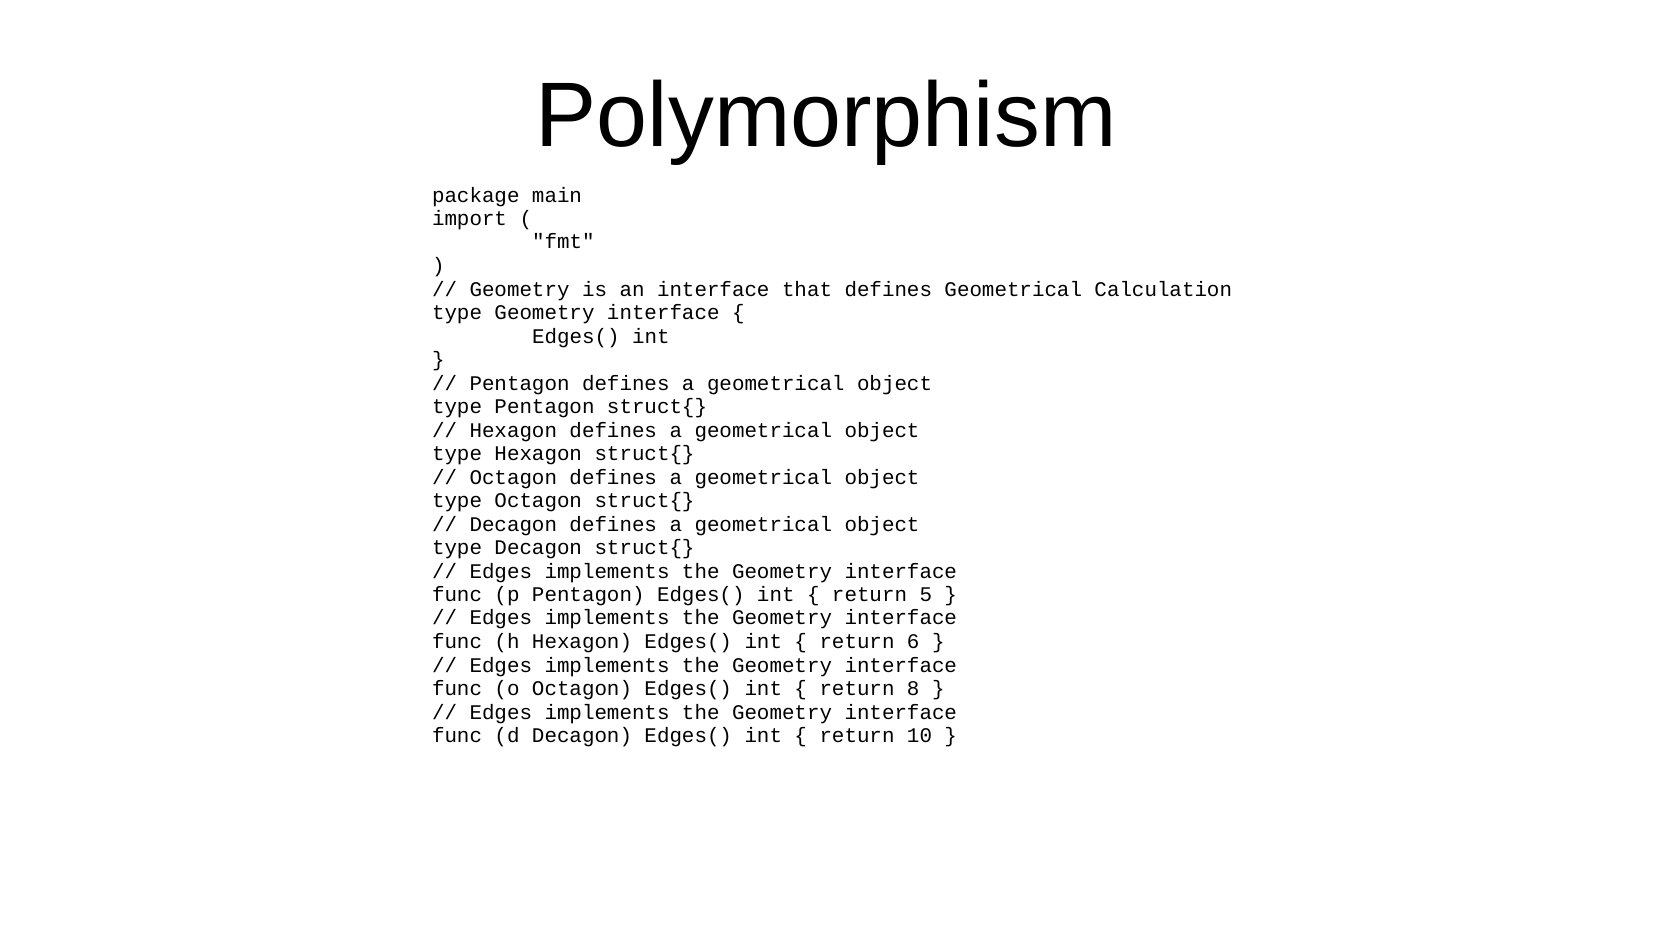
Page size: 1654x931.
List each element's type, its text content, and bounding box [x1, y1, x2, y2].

text_box package main import ( "fmt" ) // Geometry is an interface that defines Geometrical Calculation type Geometry interface { Edges() int } // Pentagon defines a geometrical object type Pentagon struct{} // Hexagon defines a geometrical object type Hexagon struct{} // Octagon defines a geometrical object type Octagon struct{} // Decagon defines a geometrical object type Decagon struct{} // Edges implements the Geometry interface func (p Pentagon) Edges() int { return 5 } // Edges implements the Geometry interface func (h Hexagon) Edges() int { return 6 } // Edges implements the Geometry interface func (o Octagon) Edges() int { return 8 } // Edges implements the Geometry interface func (d Decagon) Edges() int { return 10 } [417, 177, 1247, 757]
title Polymorphism [82, 37, 1571, 193]
